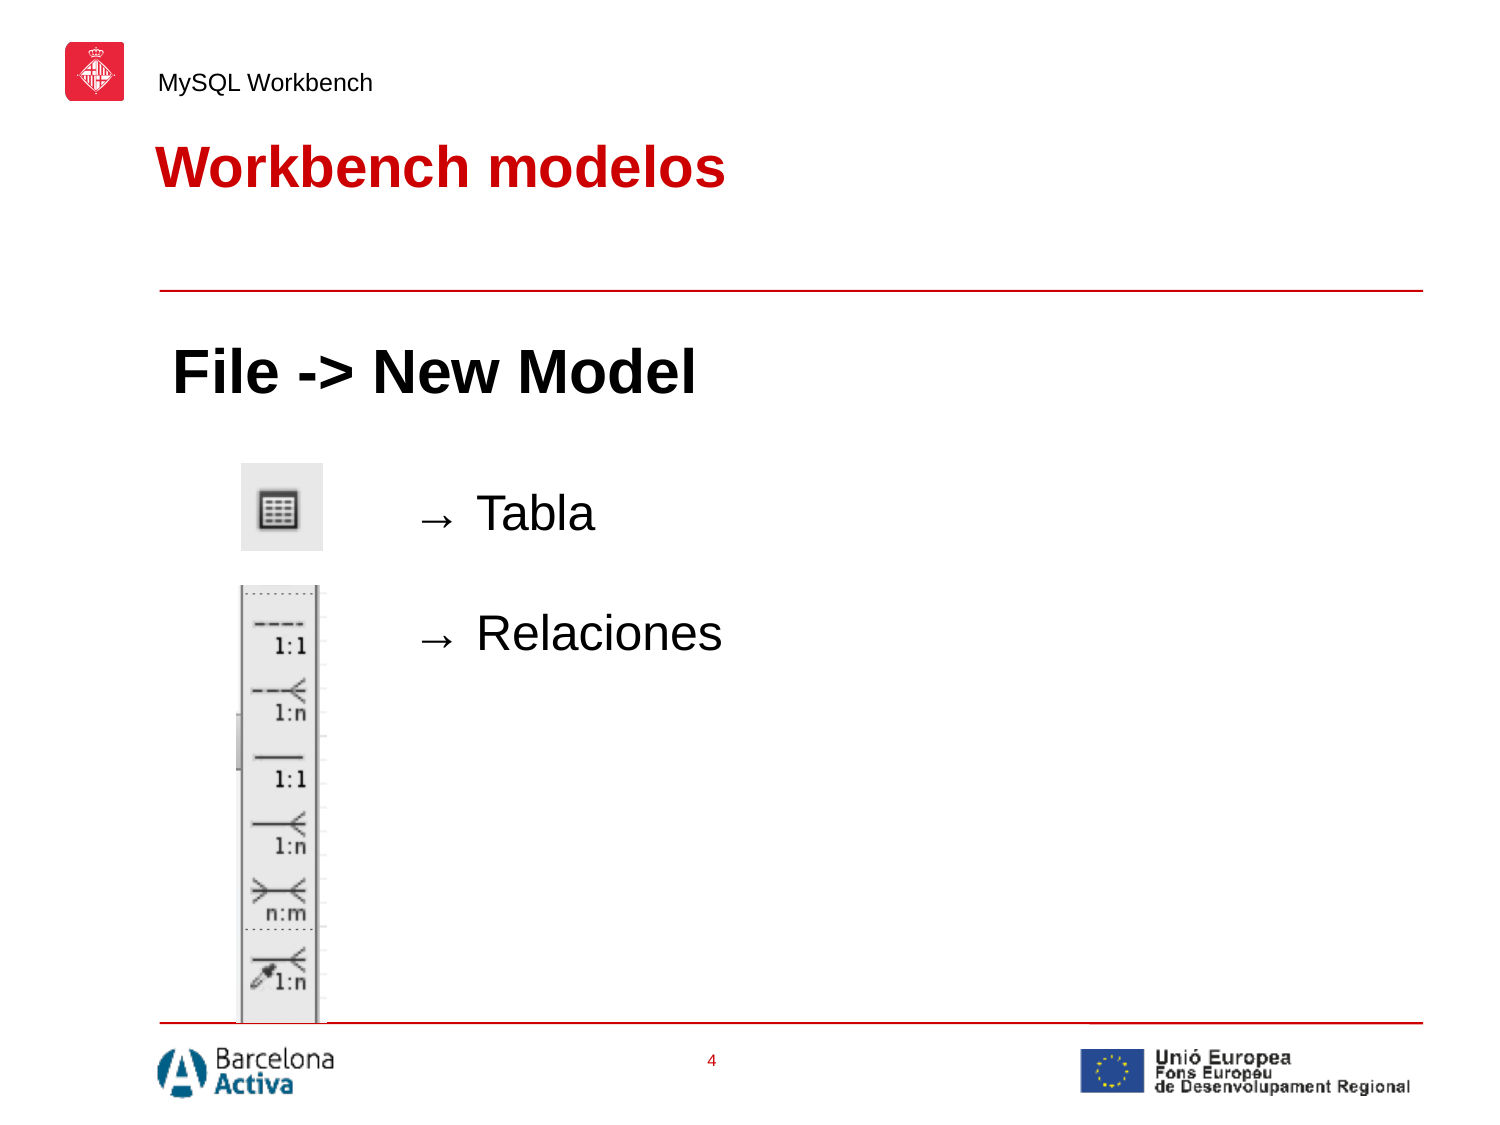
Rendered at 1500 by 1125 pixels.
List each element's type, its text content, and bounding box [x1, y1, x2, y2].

text_box Workbench modelos [140, 121, 1416, 268]
picture [241, 463, 323, 551]
picture [236, 585, 327, 1023]
text_box MySQL Workbench [142, 58, 666, 104]
slide_number <number> [536, 1042, 887, 1103]
picture [65, 42, 124, 101]
text_box File -> New Model → Tabla → Relaciones [157, 323, 1405, 691]
picture [1080, 1049, 1411, 1096]
picture [147, 1034, 343, 1110]
